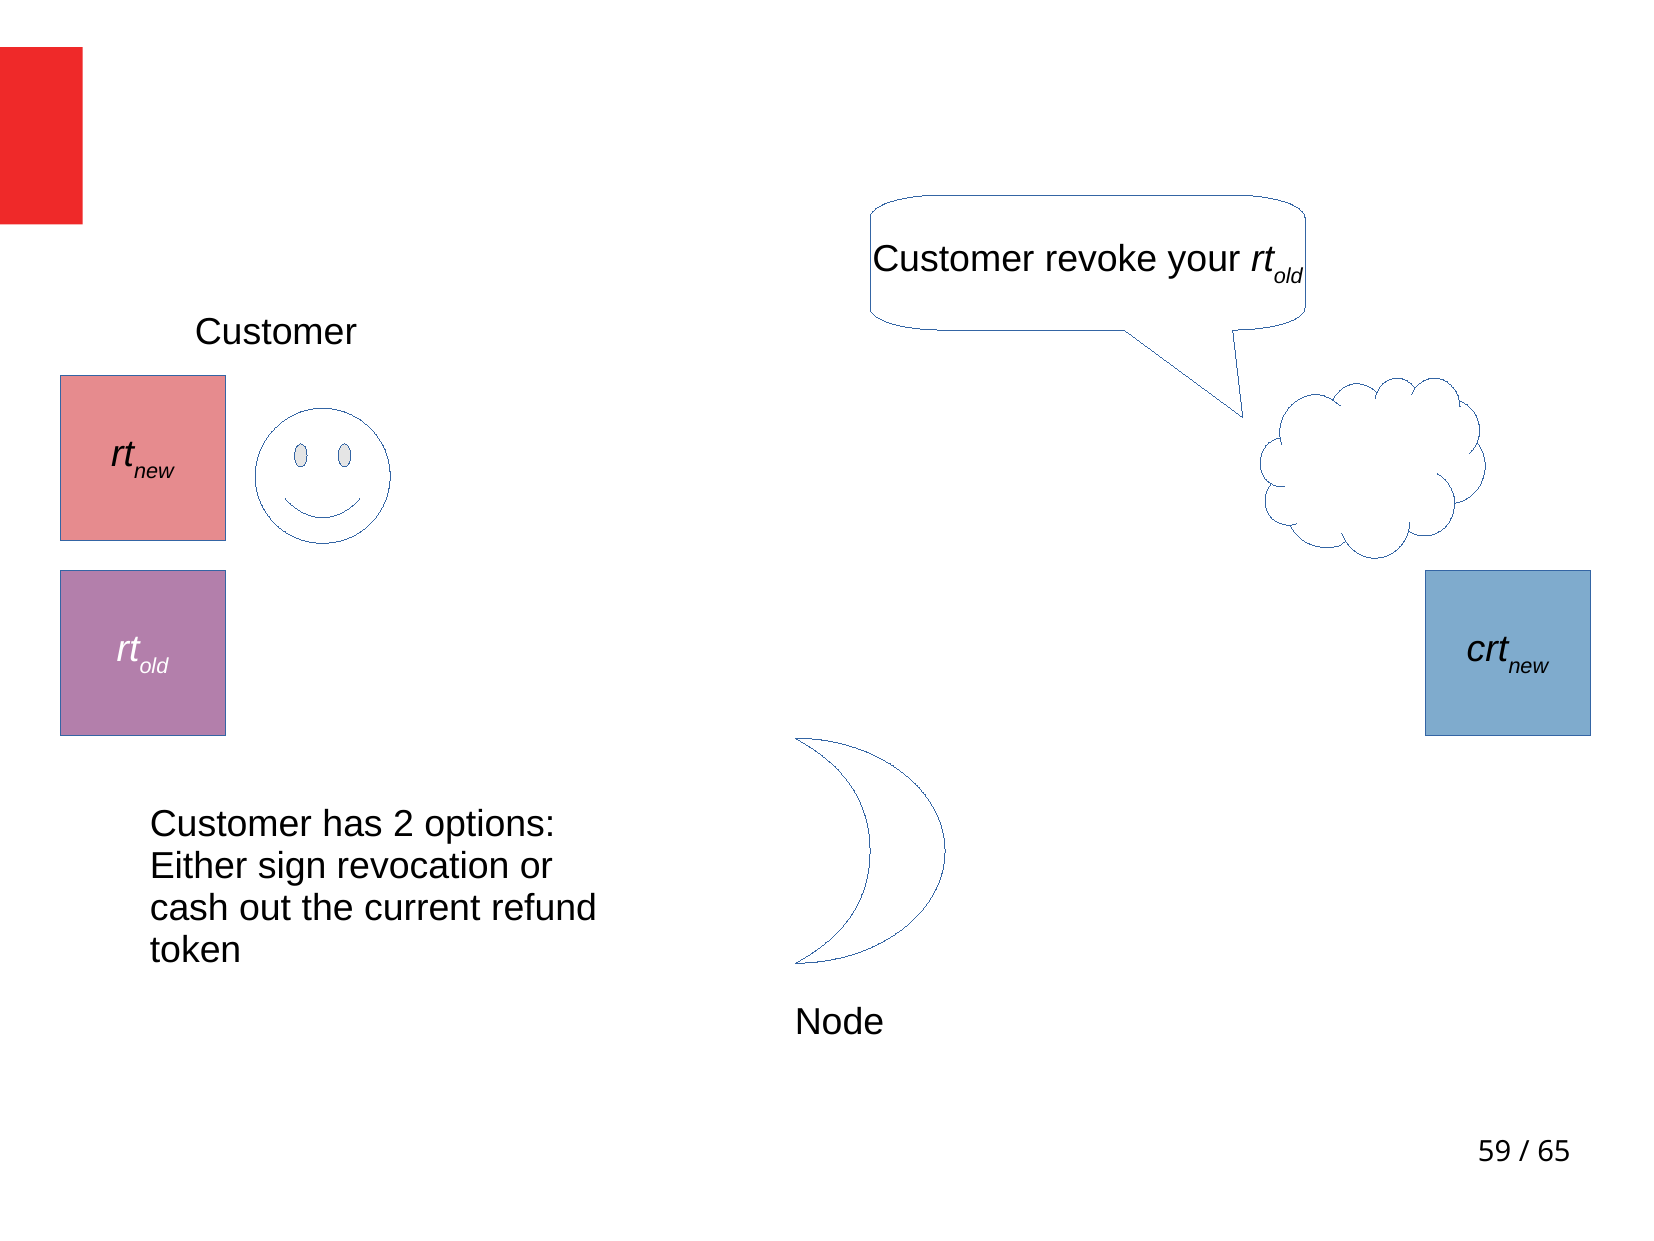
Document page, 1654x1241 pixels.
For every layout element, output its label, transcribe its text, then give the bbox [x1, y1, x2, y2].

text_box [255, 408, 391, 544]
text_box Customer has 2 options: Either sign revocation or cash out the current refund token [135, 795, 616, 978]
text_box Customer revoke your rtold [870, 195, 1306, 418]
text_box Customer [180, 303, 451, 361]
text_box rtnew [60, 375, 226, 541]
text_box crtnew [1425, 570, 1591, 736]
text_box Node [780, 993, 1096, 1051]
text_box [795, 738, 946, 964]
text_box [1260, 378, 1486, 559]
text_box rtold [60, 570, 226, 736]
